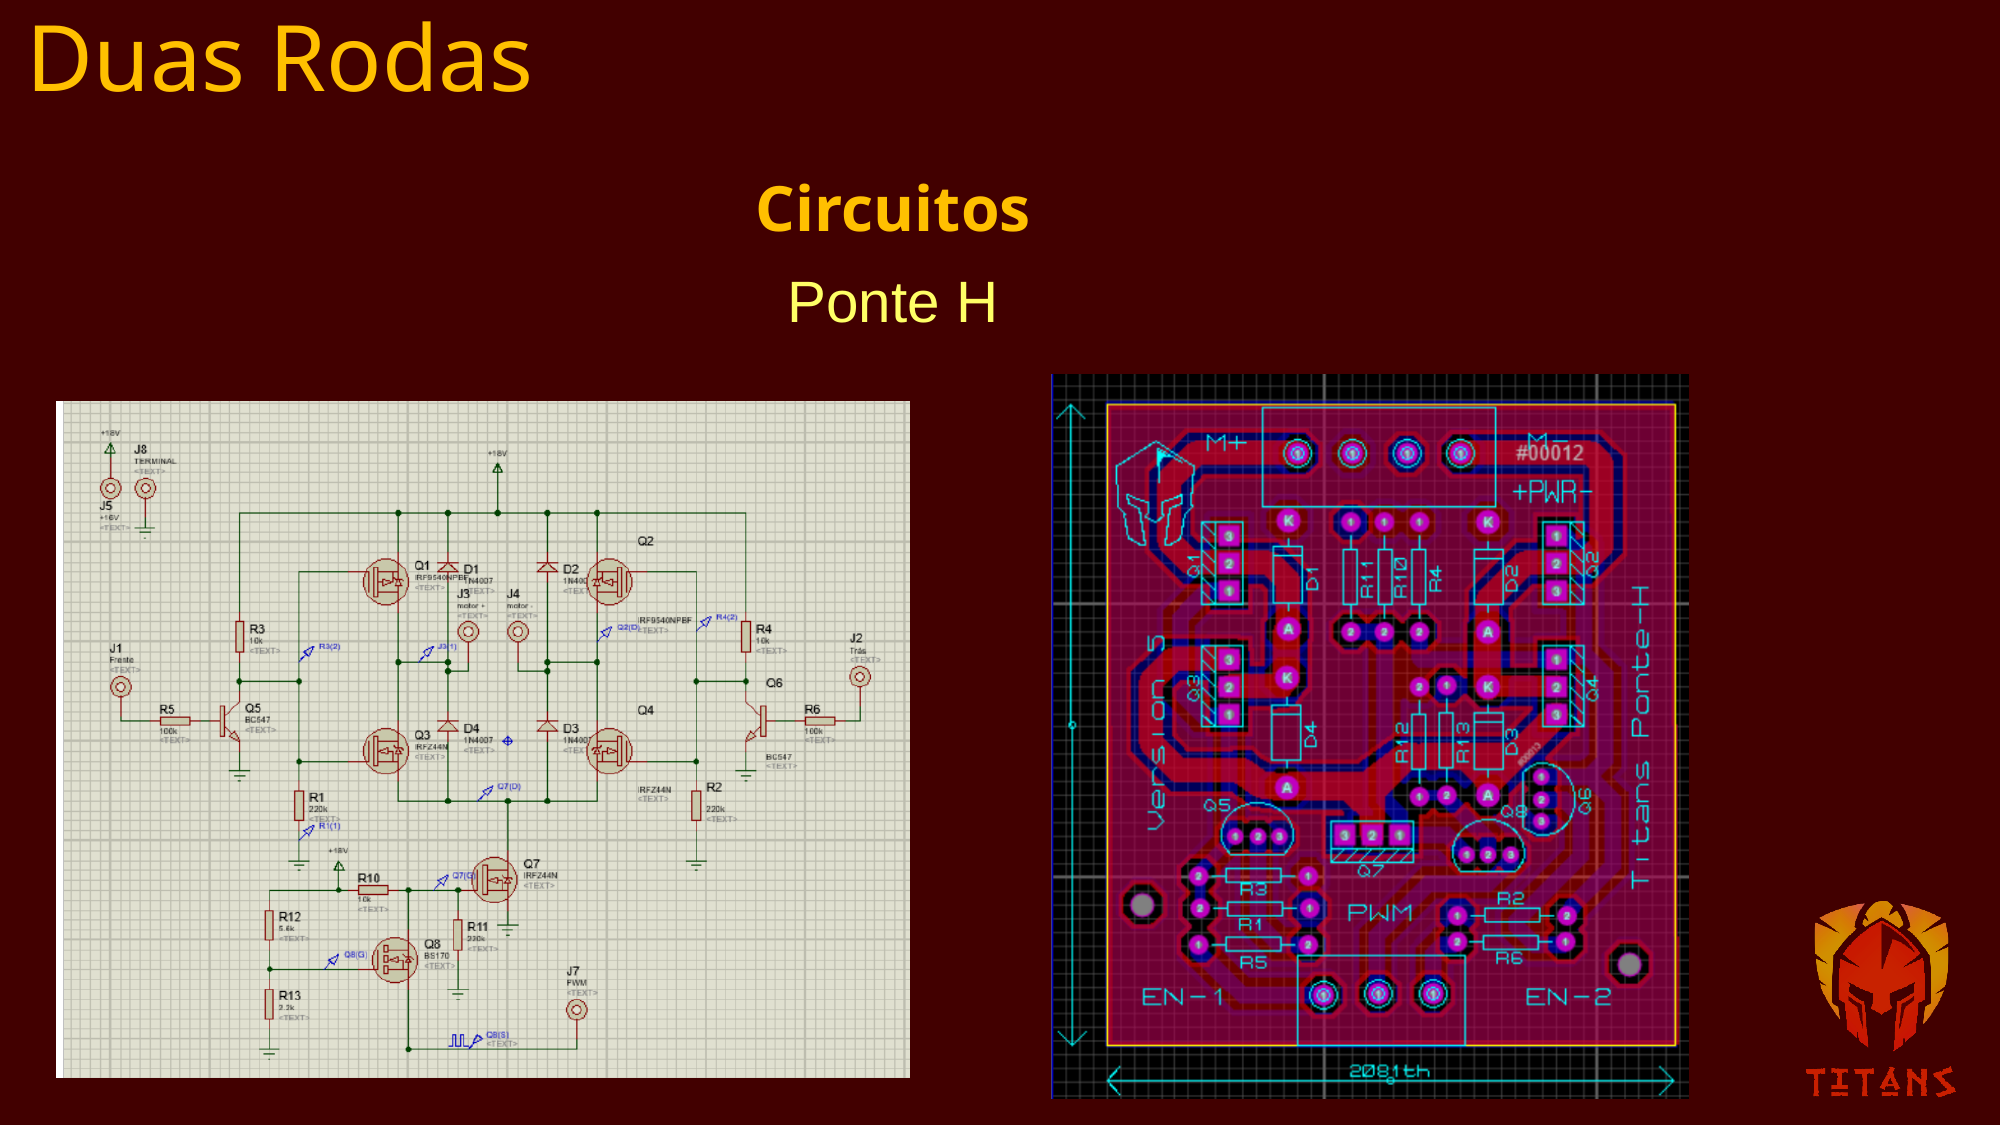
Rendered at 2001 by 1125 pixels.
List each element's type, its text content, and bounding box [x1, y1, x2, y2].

picture [1051, 374, 1689, 1099]
text_box Ponte H [772, 262, 1040, 343]
title Duas Rodas [11, 0, 1737, 171]
picture [1749, 888, 2000, 1125]
picture [56, 401, 910, 1078]
text_box Circuitos [755, 169, 1045, 272]
